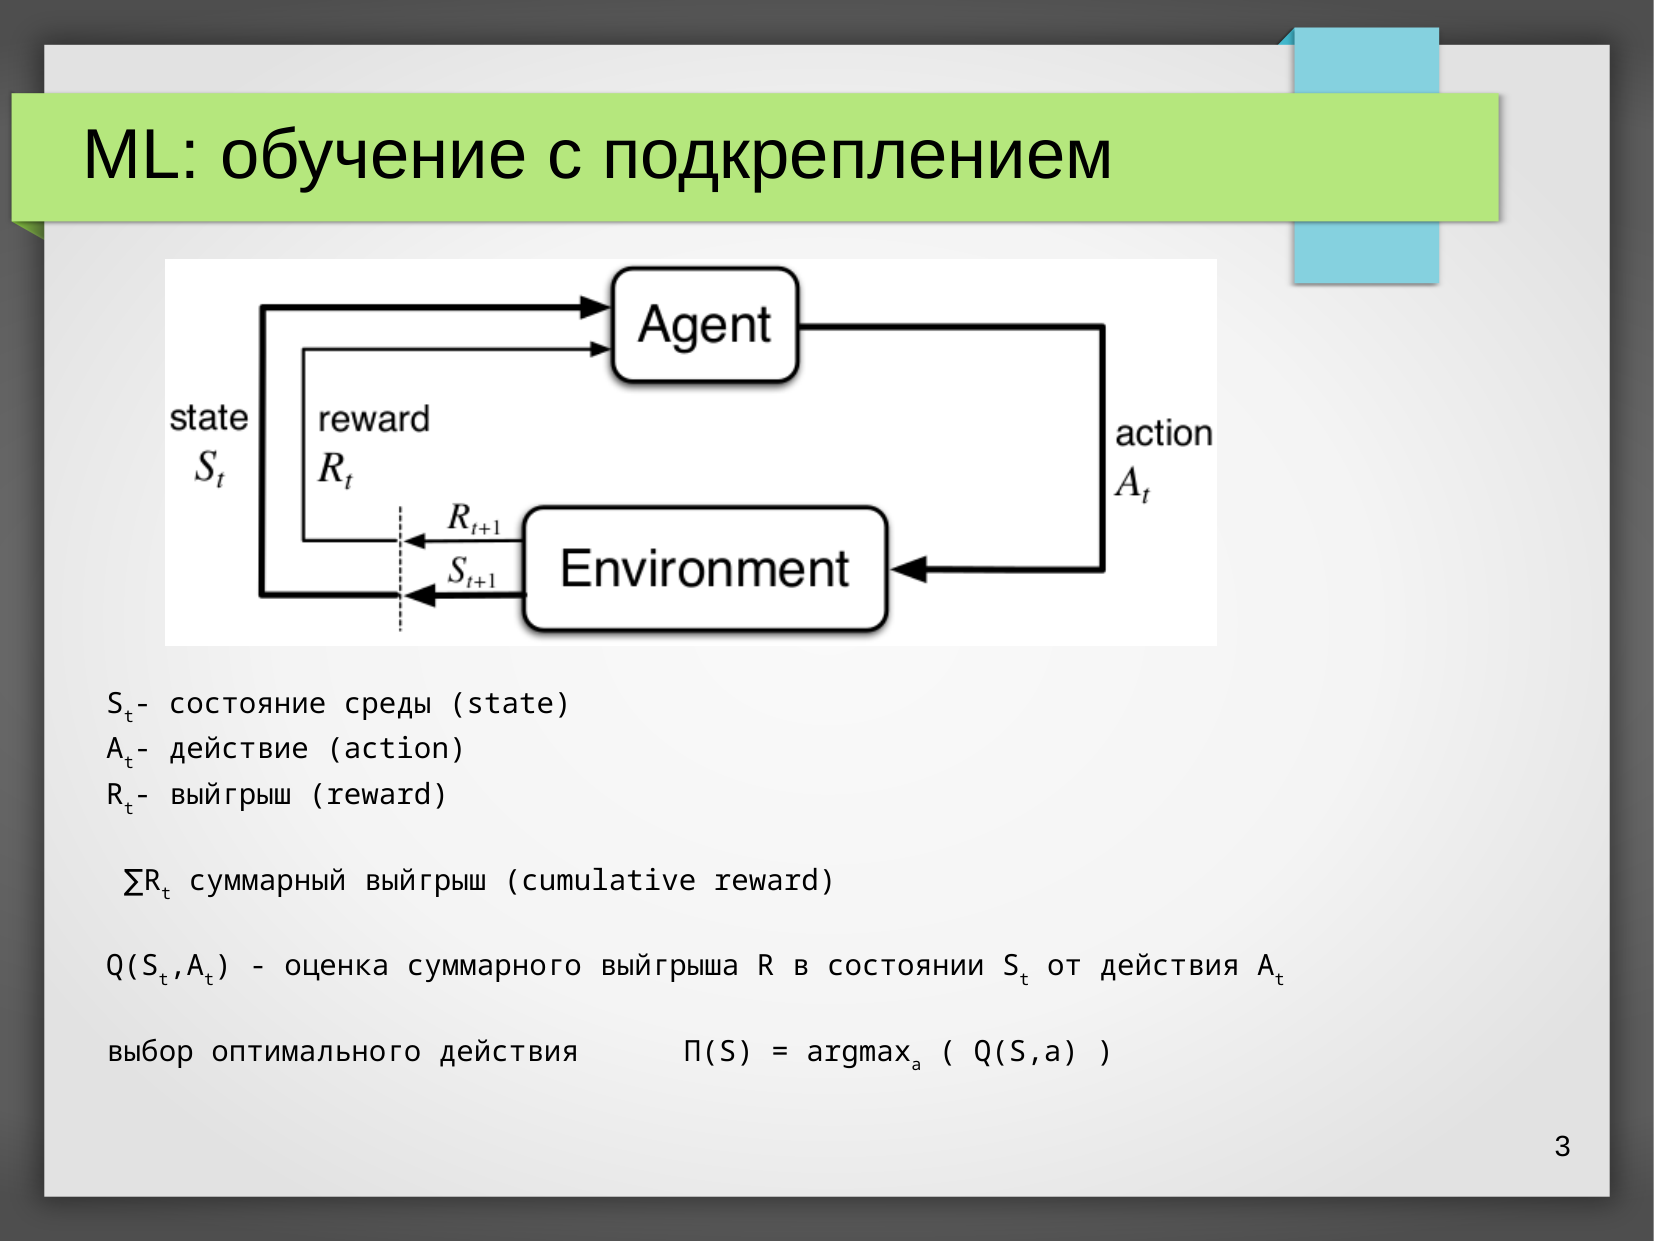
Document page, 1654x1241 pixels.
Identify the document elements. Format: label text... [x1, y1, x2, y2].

title St- состояние среды (state) At- действие (action) Rt- выйгрыш (reward) ∑Rt суммарный выйгрыш (cumulative reward) Q(St,At) - оценка суммарного выйгрыша R в состоянии St от действия At выбор оптимального действия П(S) = argmaxа ( Q(S,a) ) [106, 685, 1418, 1113]
picture [0, 0, 1654, 1241]
title ML: обучение с подкреплением [82, 94, 1264, 213]
